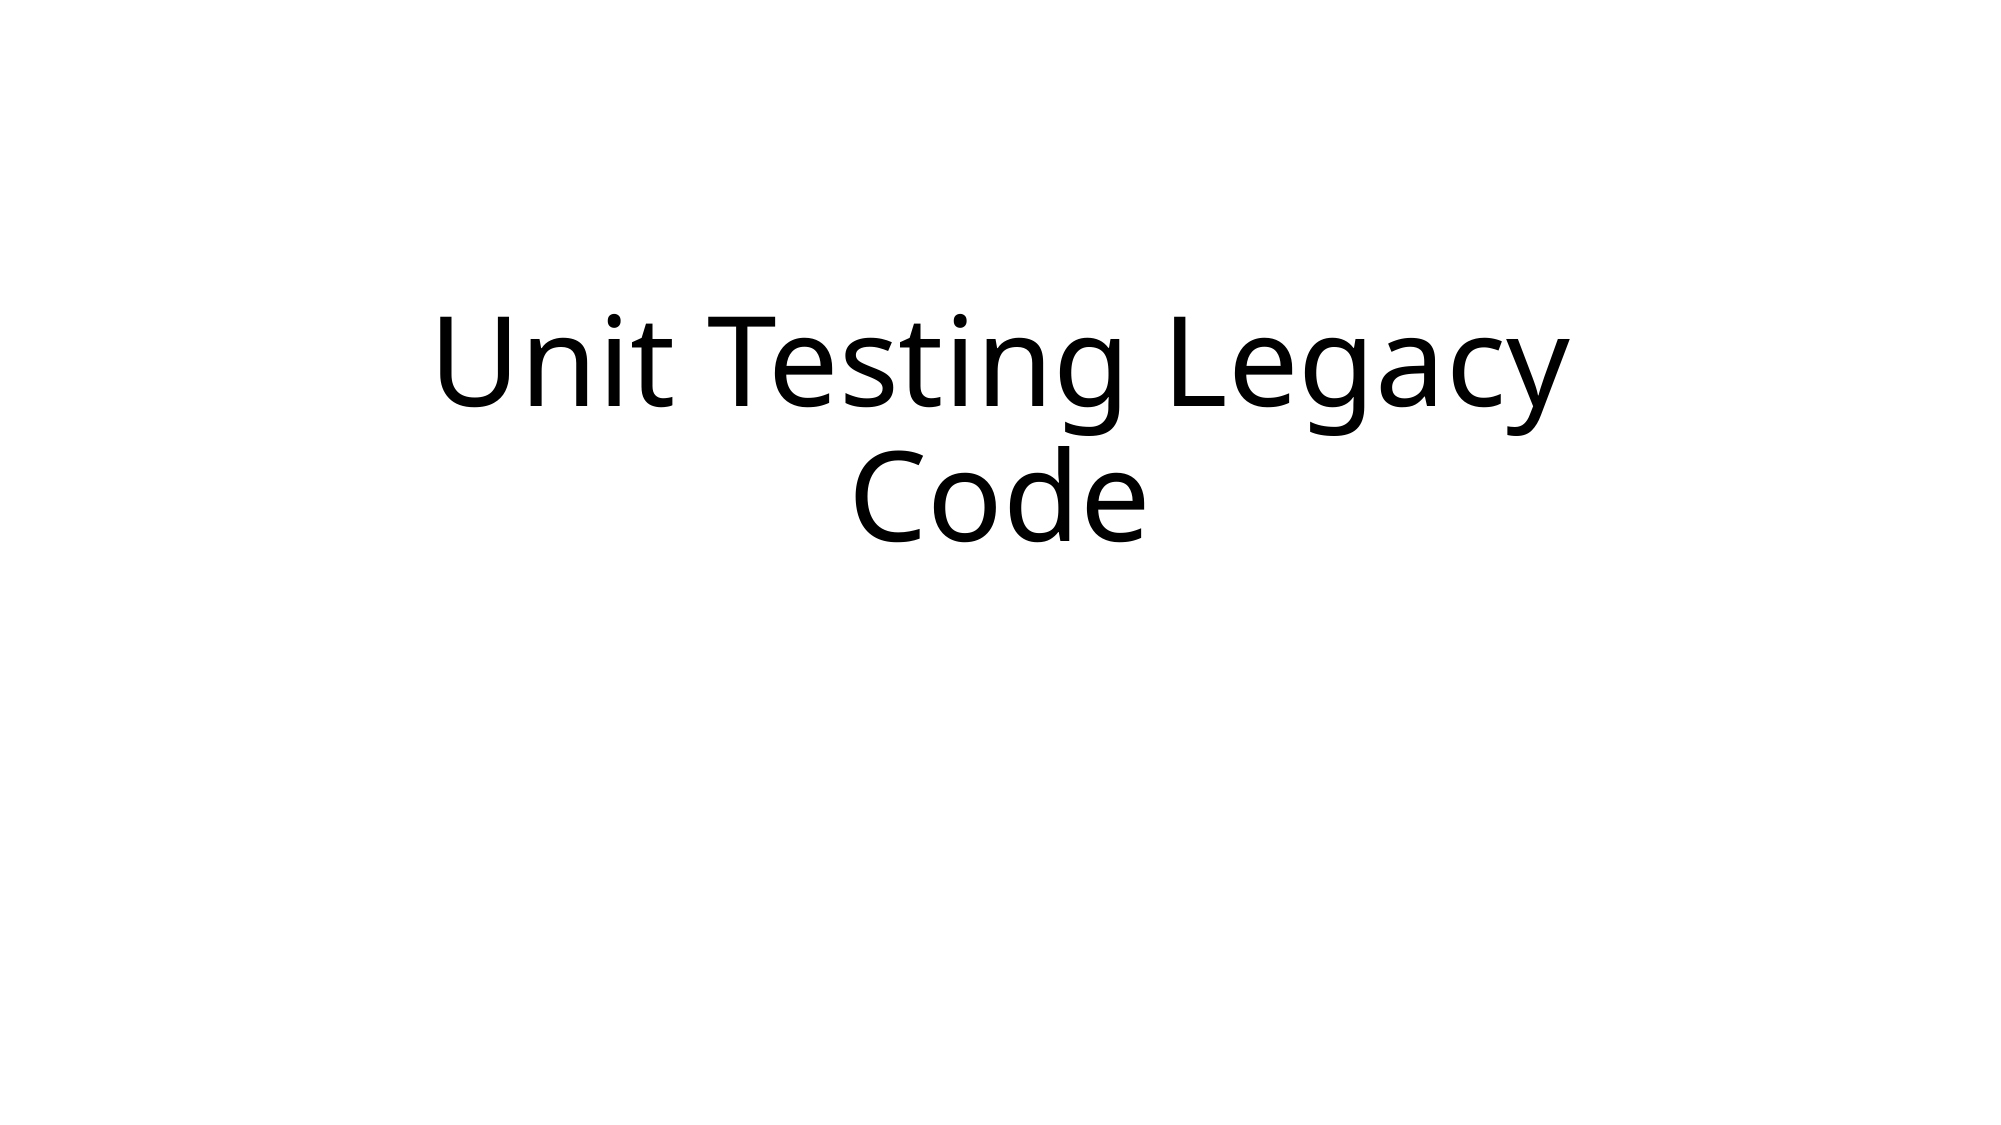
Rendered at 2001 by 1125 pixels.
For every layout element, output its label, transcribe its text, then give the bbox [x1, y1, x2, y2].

title Unit Testing Legacy Code [249, 184, 1750, 576]
